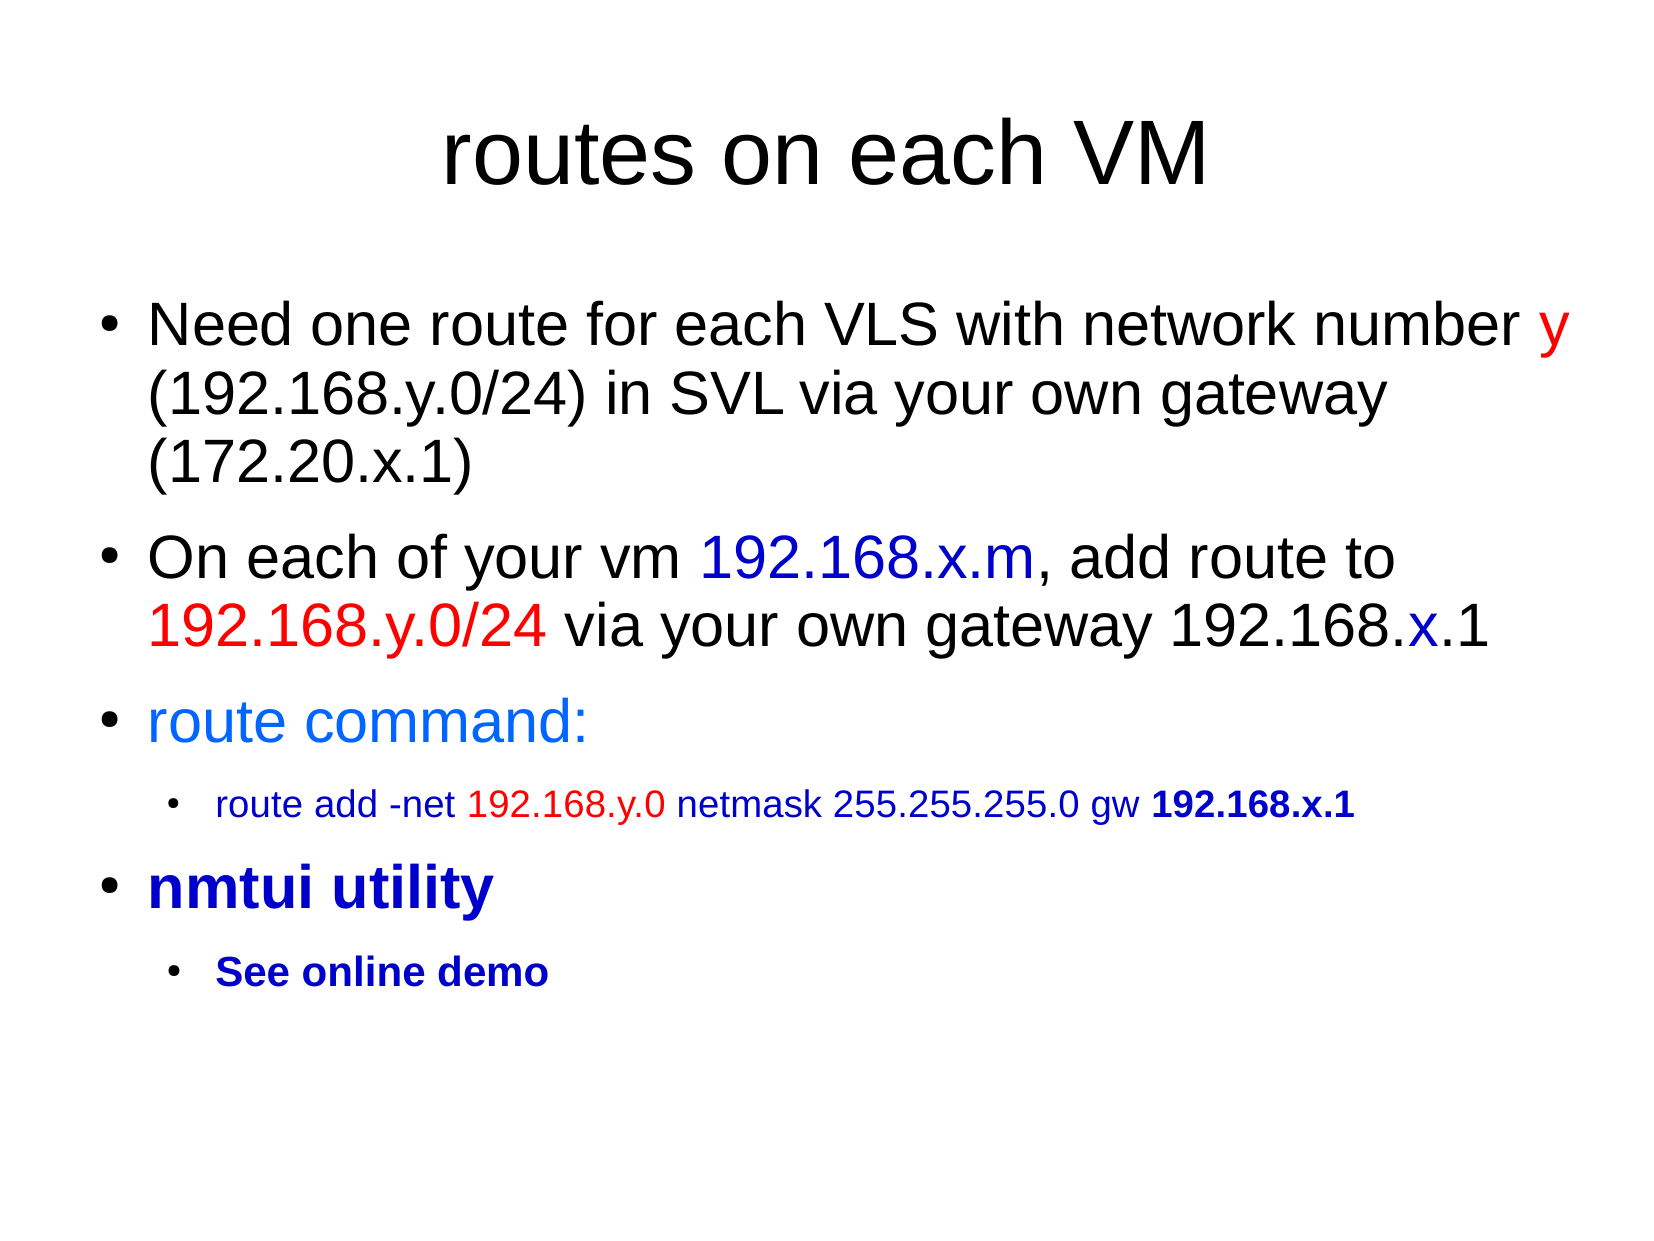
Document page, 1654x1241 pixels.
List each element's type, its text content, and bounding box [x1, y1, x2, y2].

list Need one route for each VLS with network number y (192.168.y.0/24) in SVL via your own gateway (172.20.x.1) On each of your vm 192.168.x.m, add route to 192.168.y.0/24 via your own gateway 192.168.x.1 route command: route add -net 192.168.y.0 netmask 255.255.255.0 gw 192.168.x.1 nmtui utility See online demo [82, 290, 1571, 1010]
title routes on each VM [82, 49, 1571, 257]
